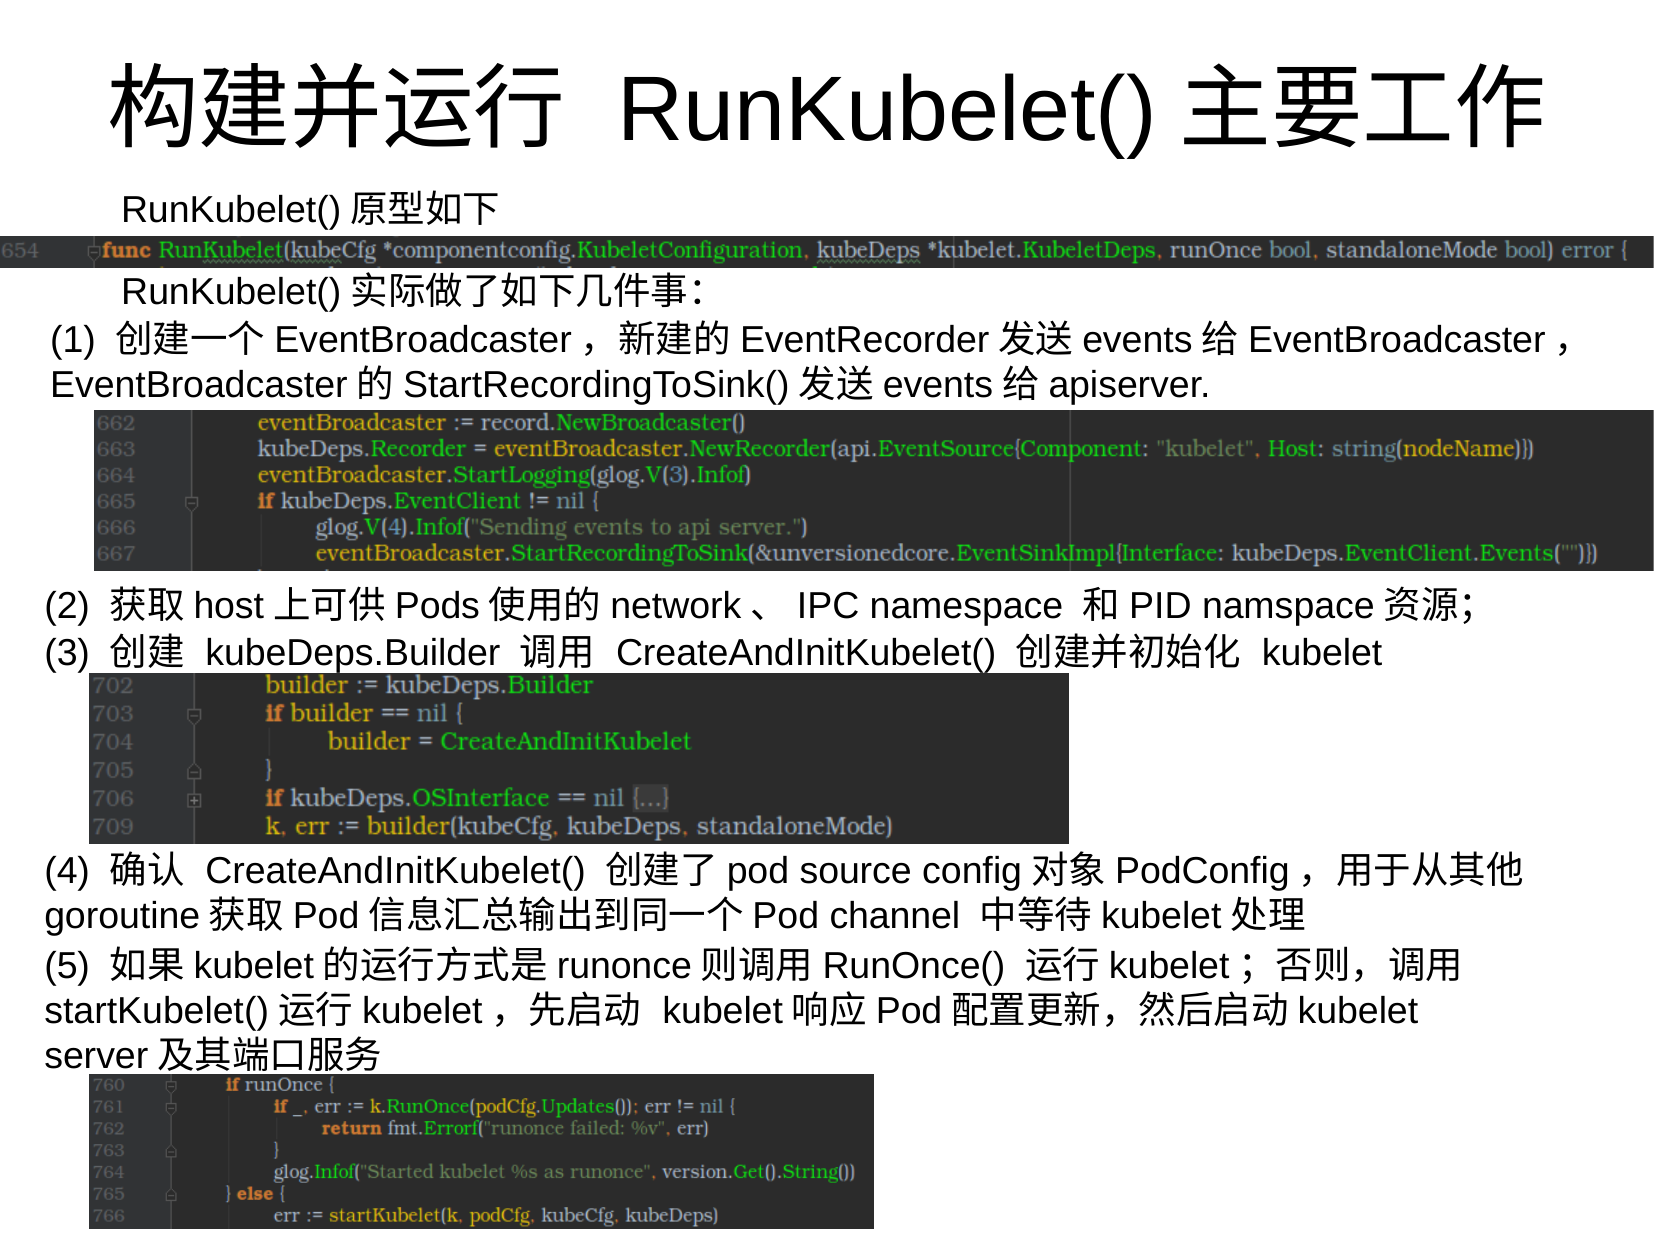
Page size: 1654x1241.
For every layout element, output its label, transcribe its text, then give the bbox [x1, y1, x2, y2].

text_box RunKubelet()实际做了如下几件事： [106, 259, 792, 307]
picture [0, 236, 1654, 268]
text_box (2) 获取host上可供Pods使用的network、IPC namespace 和PID namspace资源； [29, 573, 1530, 620]
picture [89, 673, 1069, 839]
text_box (4) 确认 CreateAndInitKubelet() 创建了pod source config对象PodConfig，用于从其他goroutine获取Pod信息汇总输出到同一个Pod channel 中等待kubelet处理 [29, 839, 1583, 945]
picture [94, 410, 1654, 571]
text_box (5) 如果kubelet的运行方式是runonce则调用RunOnce() 运行kubelet；否则，调用startKubelet()运行kubelet，先启动 kubelet响应Pod配置更新，然后启动kubelet server及其端口服务 [29, 933, 1530, 1004]
picture [89, 1074, 874, 1229]
text_box (1) 创建一个EventBroadcaster，新建的EventRecorder发送events给EventBroadcaster，EventBroadcaster的StartRecordingToSink()发送events给apiserver. [35, 307, 1630, 378]
text_box RunKubelet()原型如下 [106, 177, 543, 248]
text_box (3) 创建 kubeDeps.Builder 调用 CreateAndInitKubelet() 创建并初始化 kubelet [29, 620, 1530, 691]
text_box 构建并运行 RunKubelet()主要工作 [82, 0, 1571, 207]
